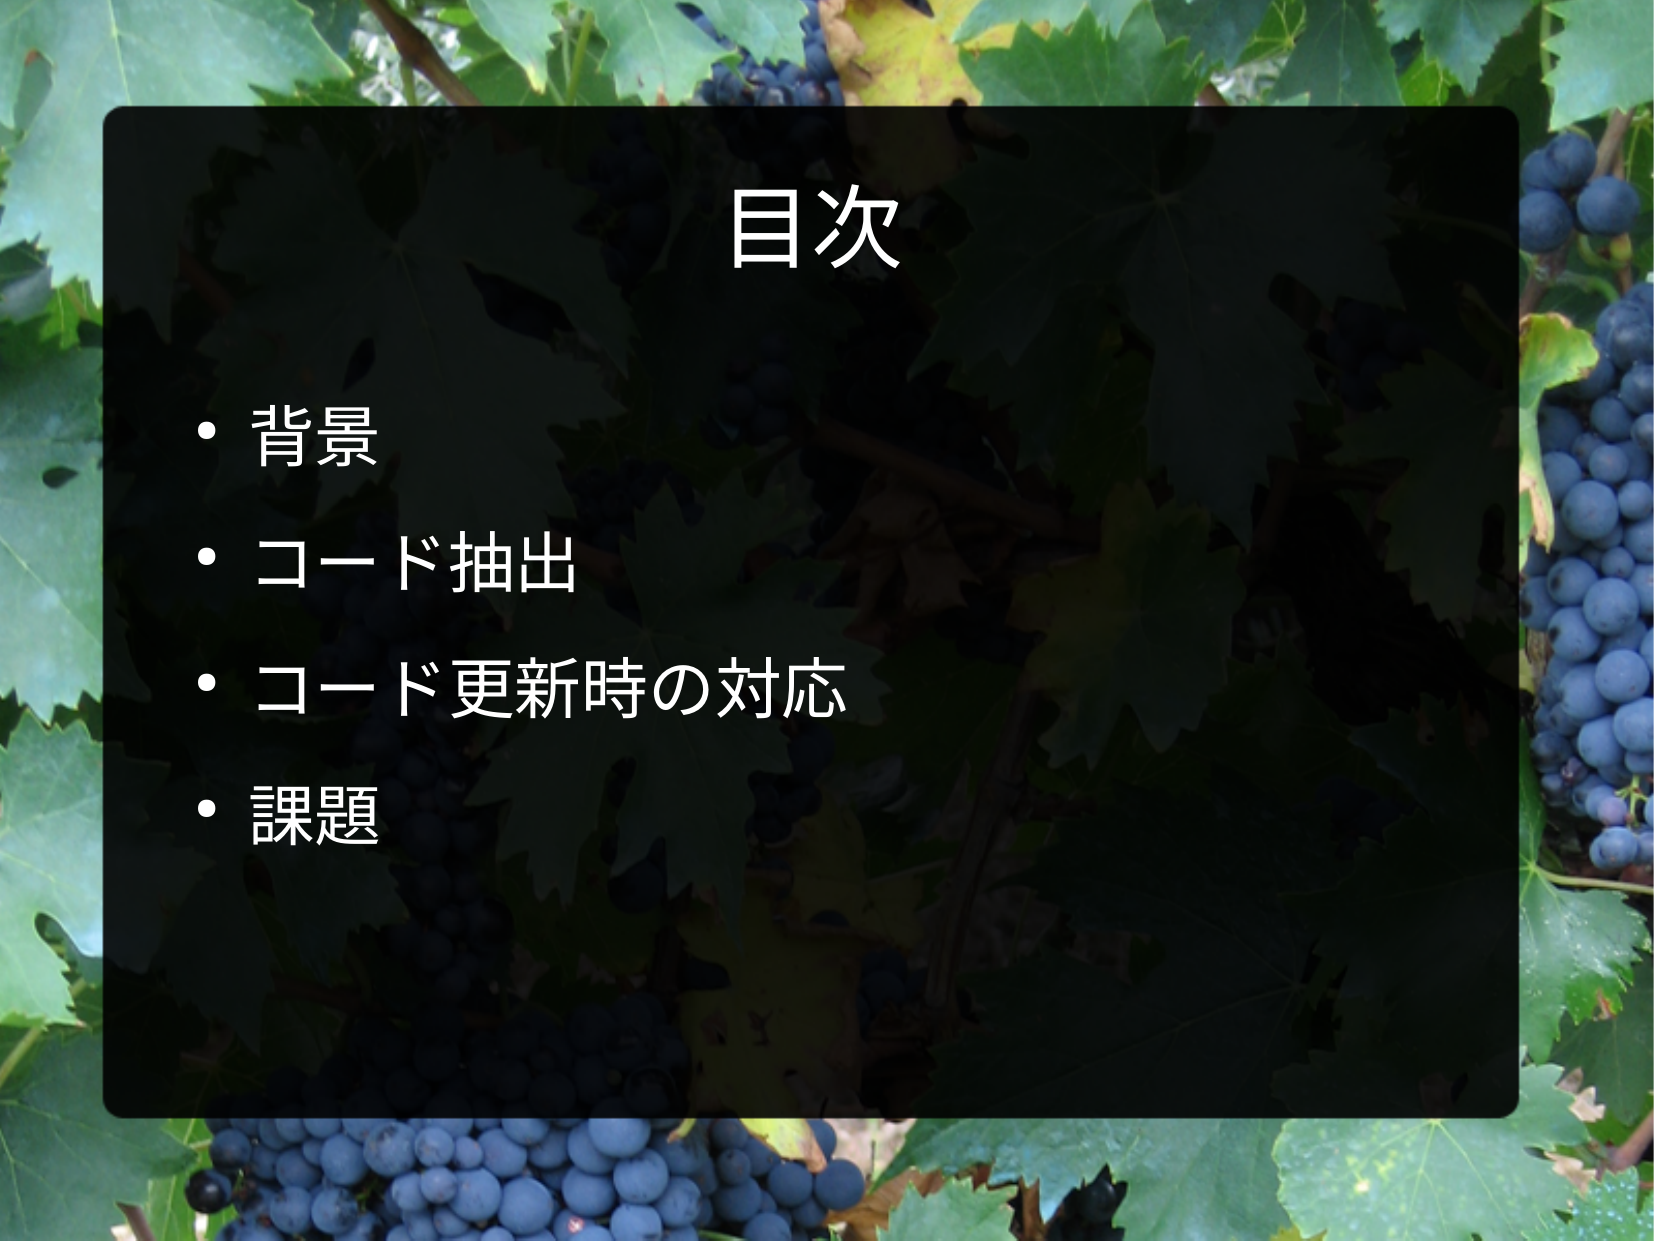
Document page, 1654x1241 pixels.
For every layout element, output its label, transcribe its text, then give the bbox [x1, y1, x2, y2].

list 背景 コード抽出 コード更新時の対応 課題 [177, 383, 1477, 1104]
picture [0, 0, 1654, 1241]
title 目次 [118, 117, 1506, 325]
